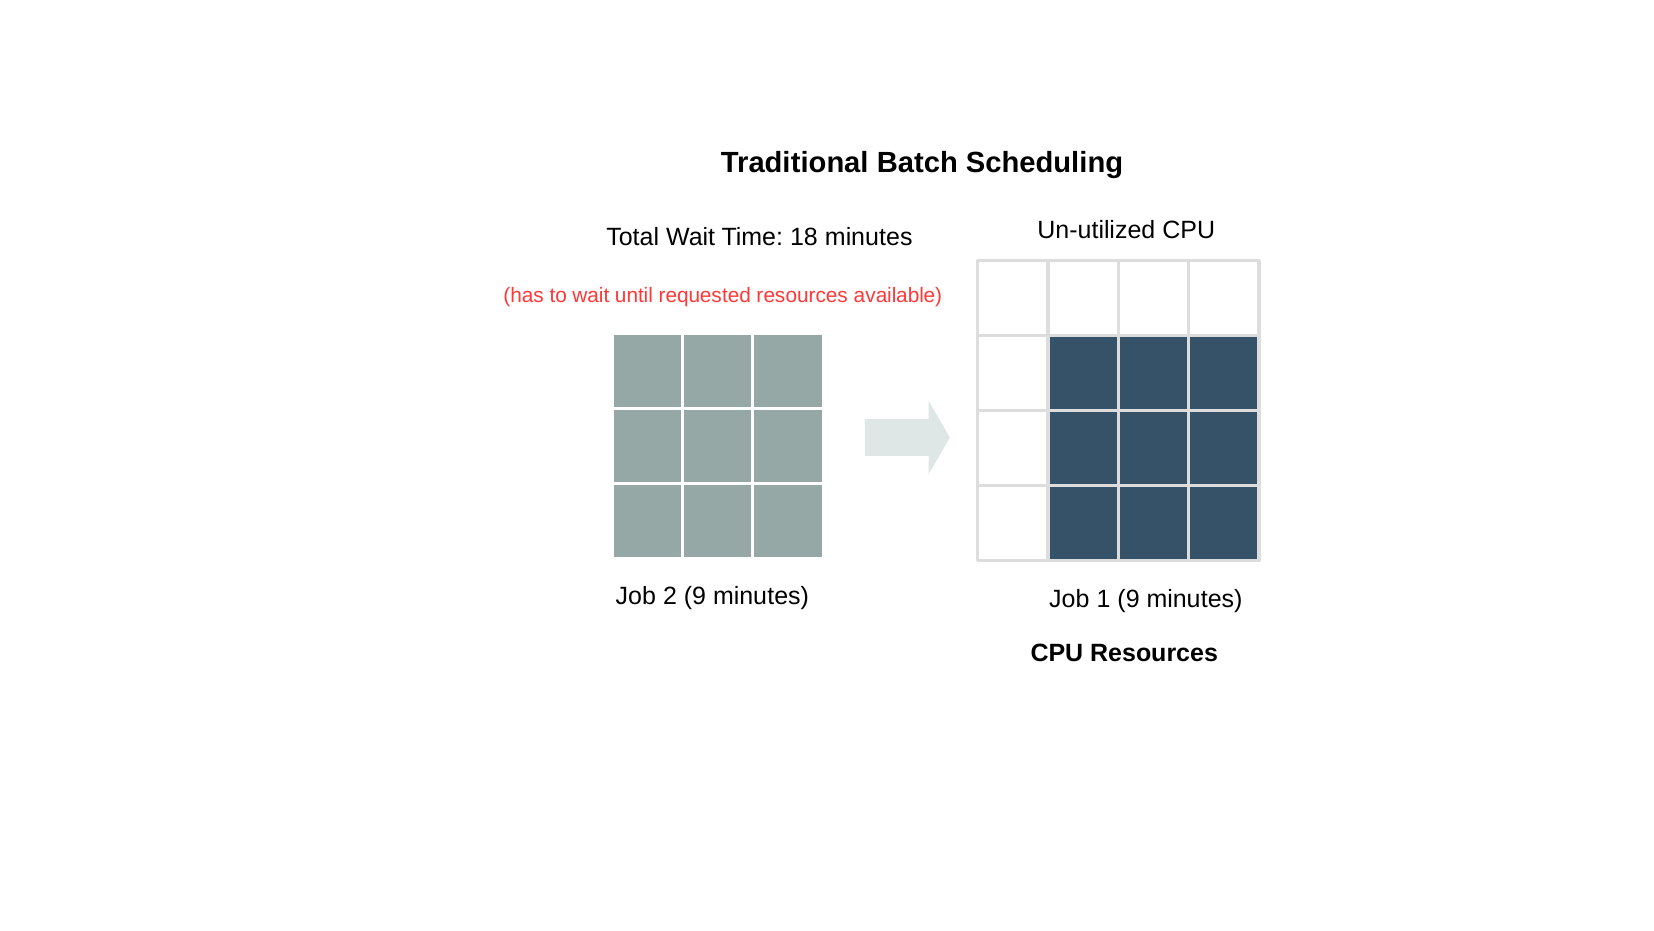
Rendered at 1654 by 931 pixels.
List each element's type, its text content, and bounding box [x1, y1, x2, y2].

text_box [684, 335, 751, 407]
text_box [614, 410, 681, 482]
text_box [684, 410, 751, 482]
text_box (has to wait until requested resources available) [488, 276, 958, 315]
text_box Traditional Batch Scheduling [706, 138, 1139, 196]
text_box [684, 485, 751, 557]
text_box [614, 335, 681, 407]
text_box [1050, 487, 1117, 559]
text_box [754, 335, 822, 407]
text_box Un-utilized CPU [1022, 208, 1231, 251]
text_box [754, 410, 822, 482]
text_box [754, 485, 822, 557]
text_box [1050, 337, 1117, 409]
text_box [864, 400, 950, 475]
text_box Total Wait Time: 18 minutes [591, 215, 1095, 315]
text_box [1190, 412, 1257, 484]
text_box [1190, 487, 1257, 559]
text_box [1120, 412, 1187, 484]
text_box Job 2 (9 minutes) [600, 574, 825, 618]
text_box Job 1 (9 minutes) [1034, 577, 1258, 621]
text_box [1190, 337, 1257, 409]
text_box [614, 485, 681, 557]
text_box [1050, 412, 1117, 484]
text_box [1120, 487, 1187, 559]
text_box [1120, 337, 1187, 409]
text_box CPU Resources [1015, 631, 1234, 674]
